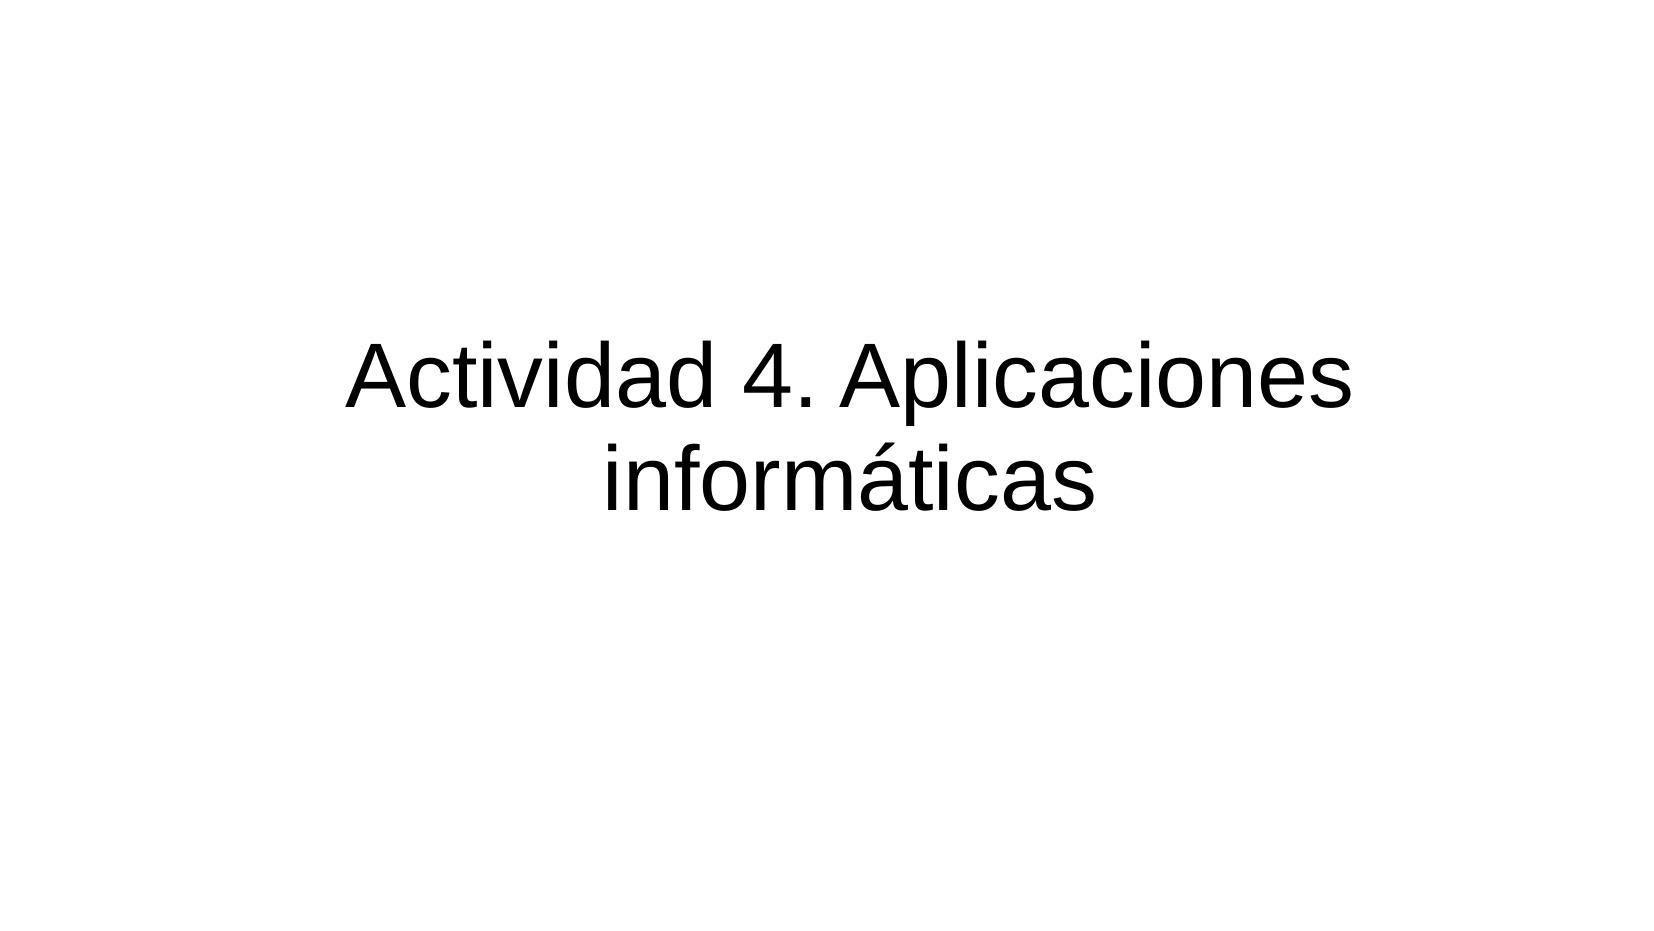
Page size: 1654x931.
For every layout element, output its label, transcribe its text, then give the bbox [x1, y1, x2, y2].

title Actividad 4. Aplicaciones informáticas [106, 324, 1595, 530]
